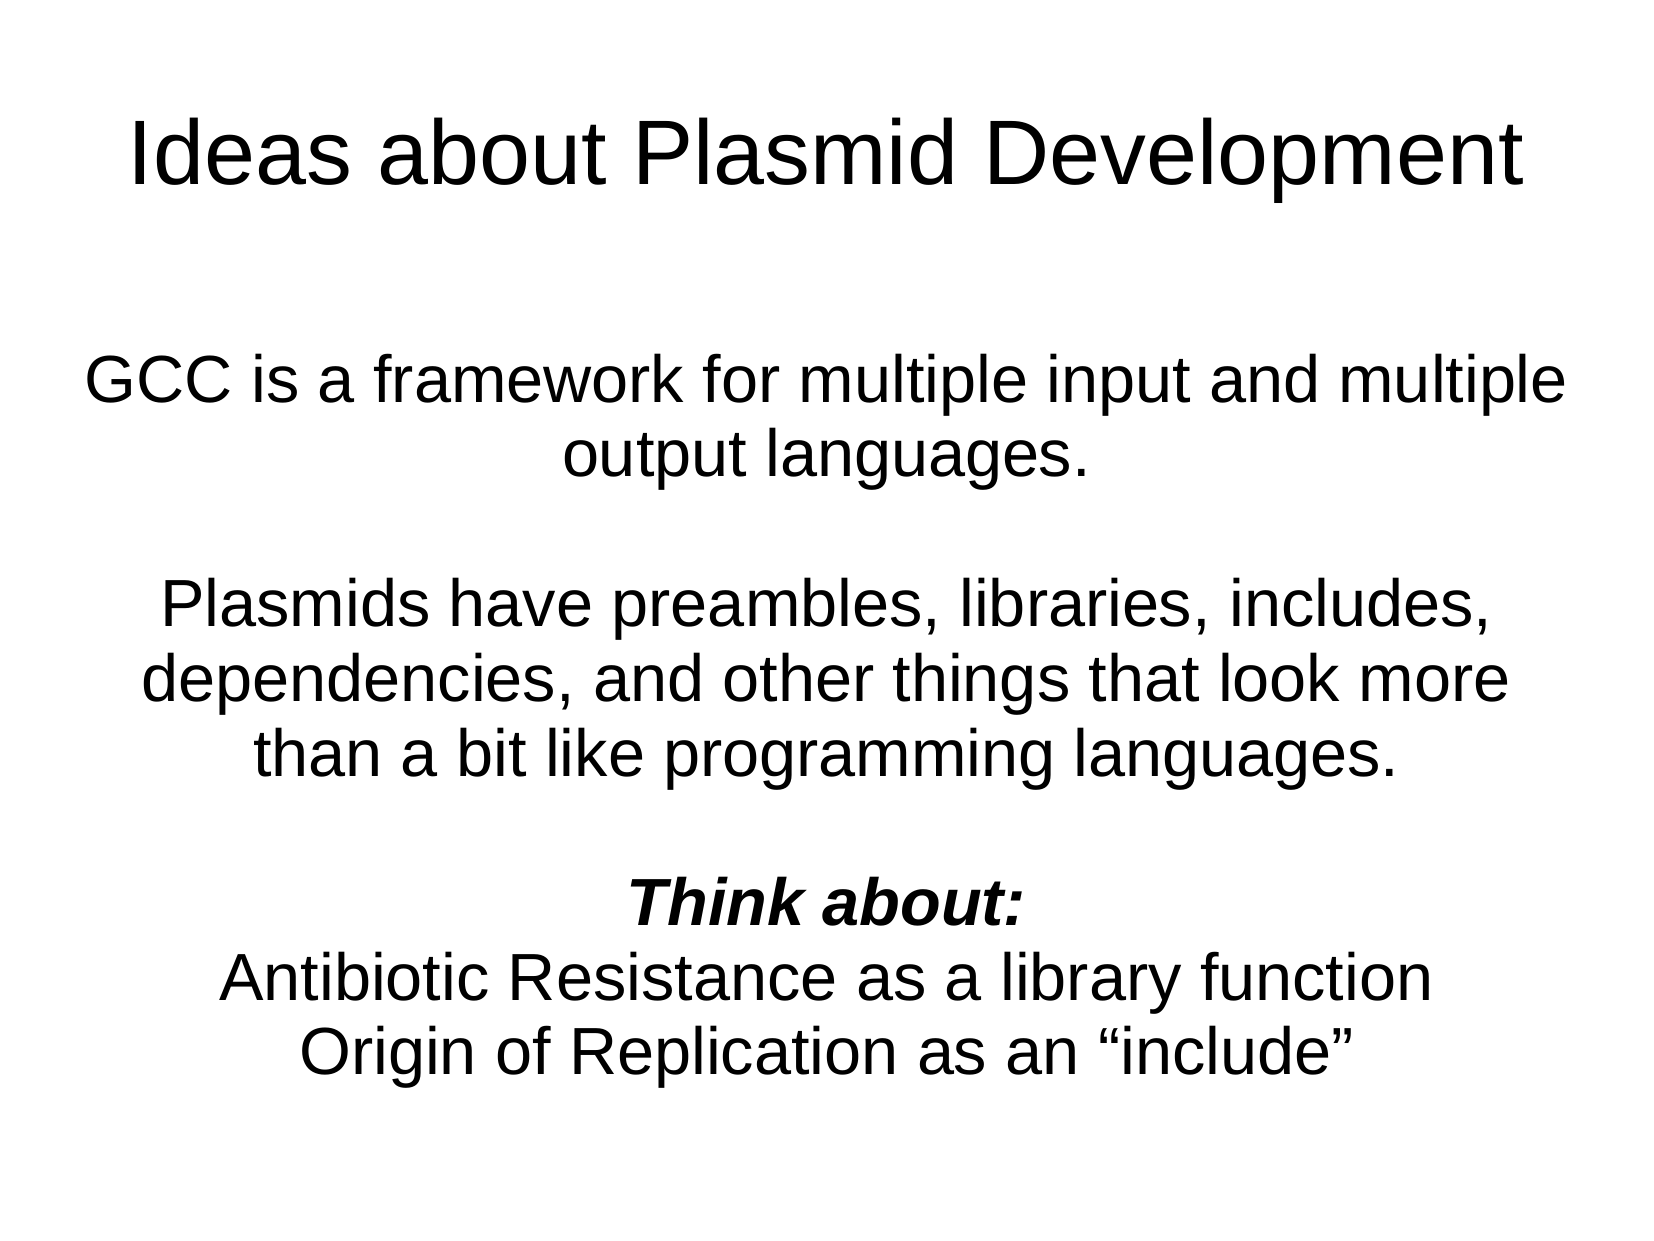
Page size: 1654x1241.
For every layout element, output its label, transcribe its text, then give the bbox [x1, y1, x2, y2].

subtitle GCC is a framework for multiple input and multiple output languages. Plasmids have preambles, libraries, includes, dependencies, and other things that look more than a bit like programming languages. Think about: Antibiotic Resistance as a library function Origin of Replication as an “include” [82, 275, 1571, 1156]
title Ideas about Plasmid Development [82, 49, 1571, 257]
